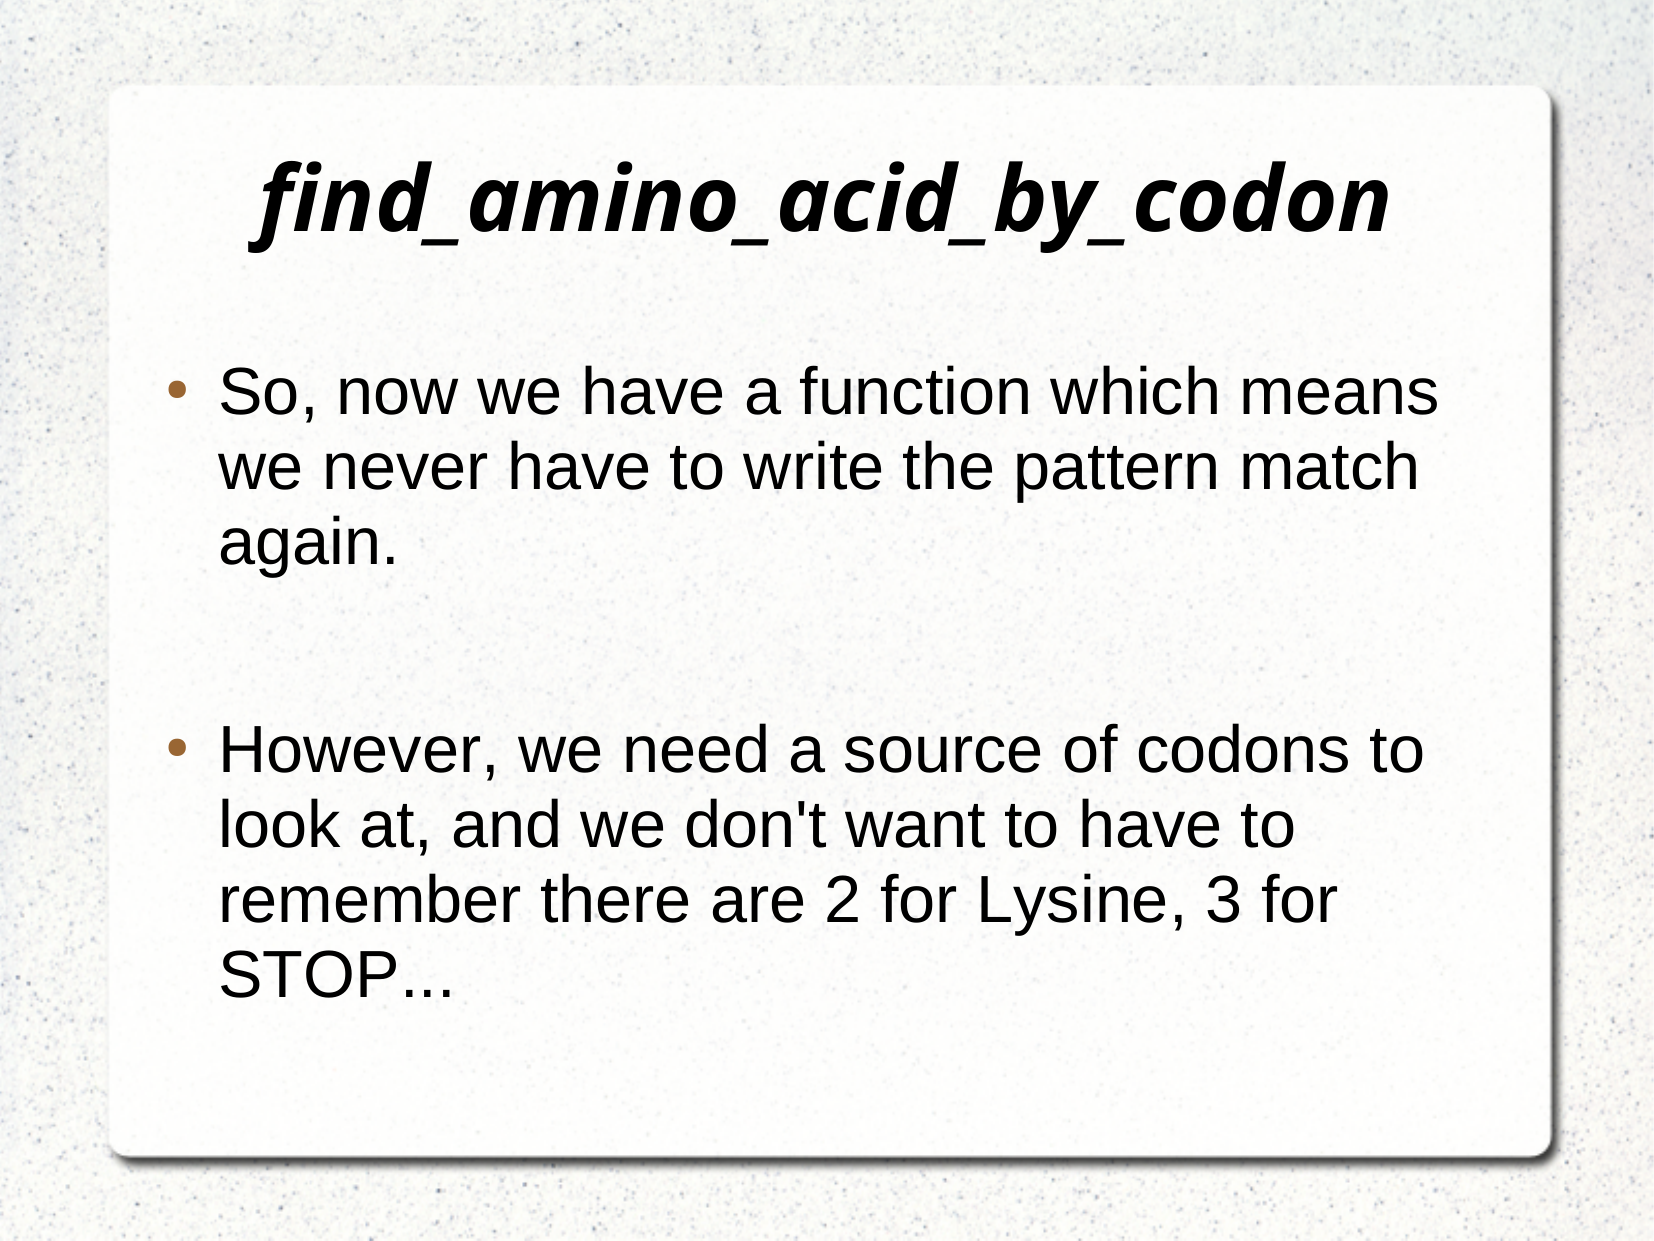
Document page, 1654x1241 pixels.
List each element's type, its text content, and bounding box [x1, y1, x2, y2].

list So, now we have a function which means we never have to write the pattern match again. However, we need a source of codons to look at, and we don't want to have to remember there are 2 for Lysine, 3 for STOP... [147, 354, 1506, 1114]
title find_amino_acid_by_codon [118, 96, 1536, 296]
picture [0, 0, 1654, 1241]
